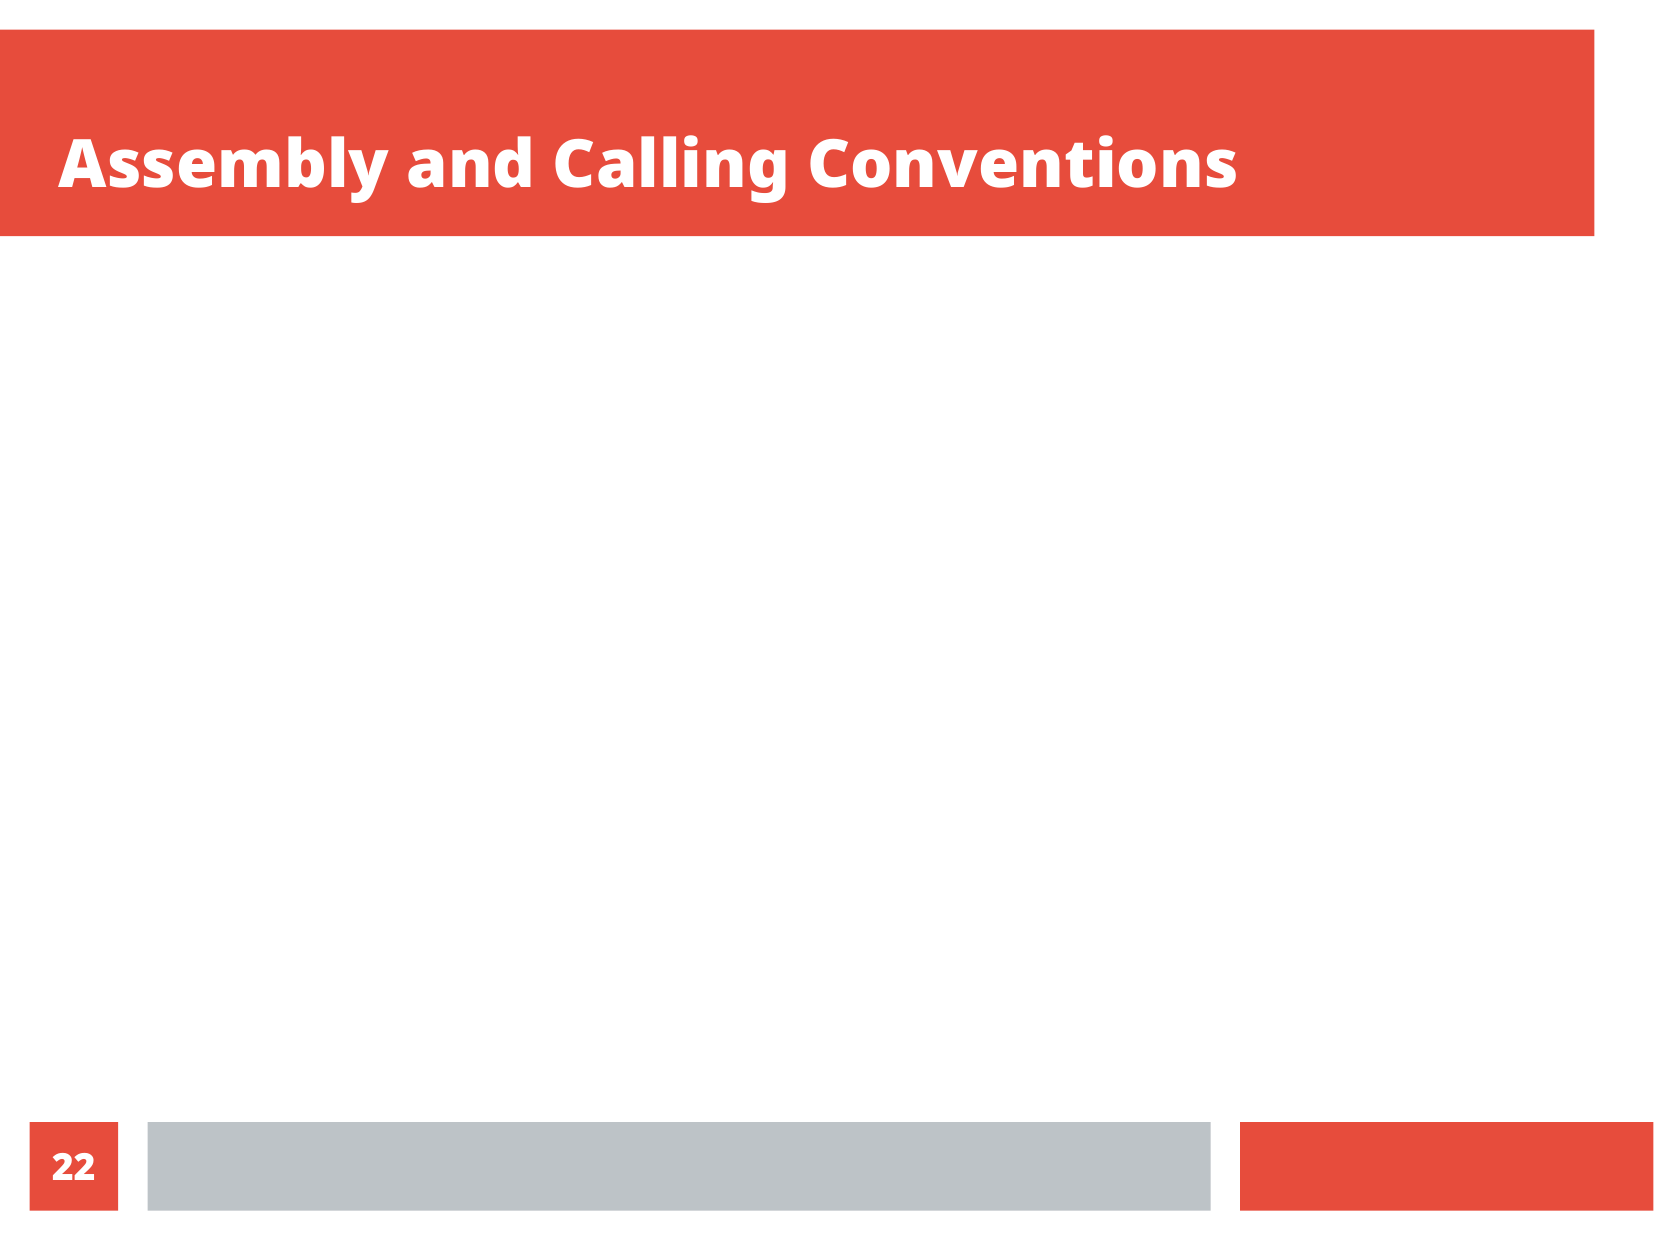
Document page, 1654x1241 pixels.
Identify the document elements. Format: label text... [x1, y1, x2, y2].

title Assembly and Calling Conventions [59, 59, 1595, 207]
